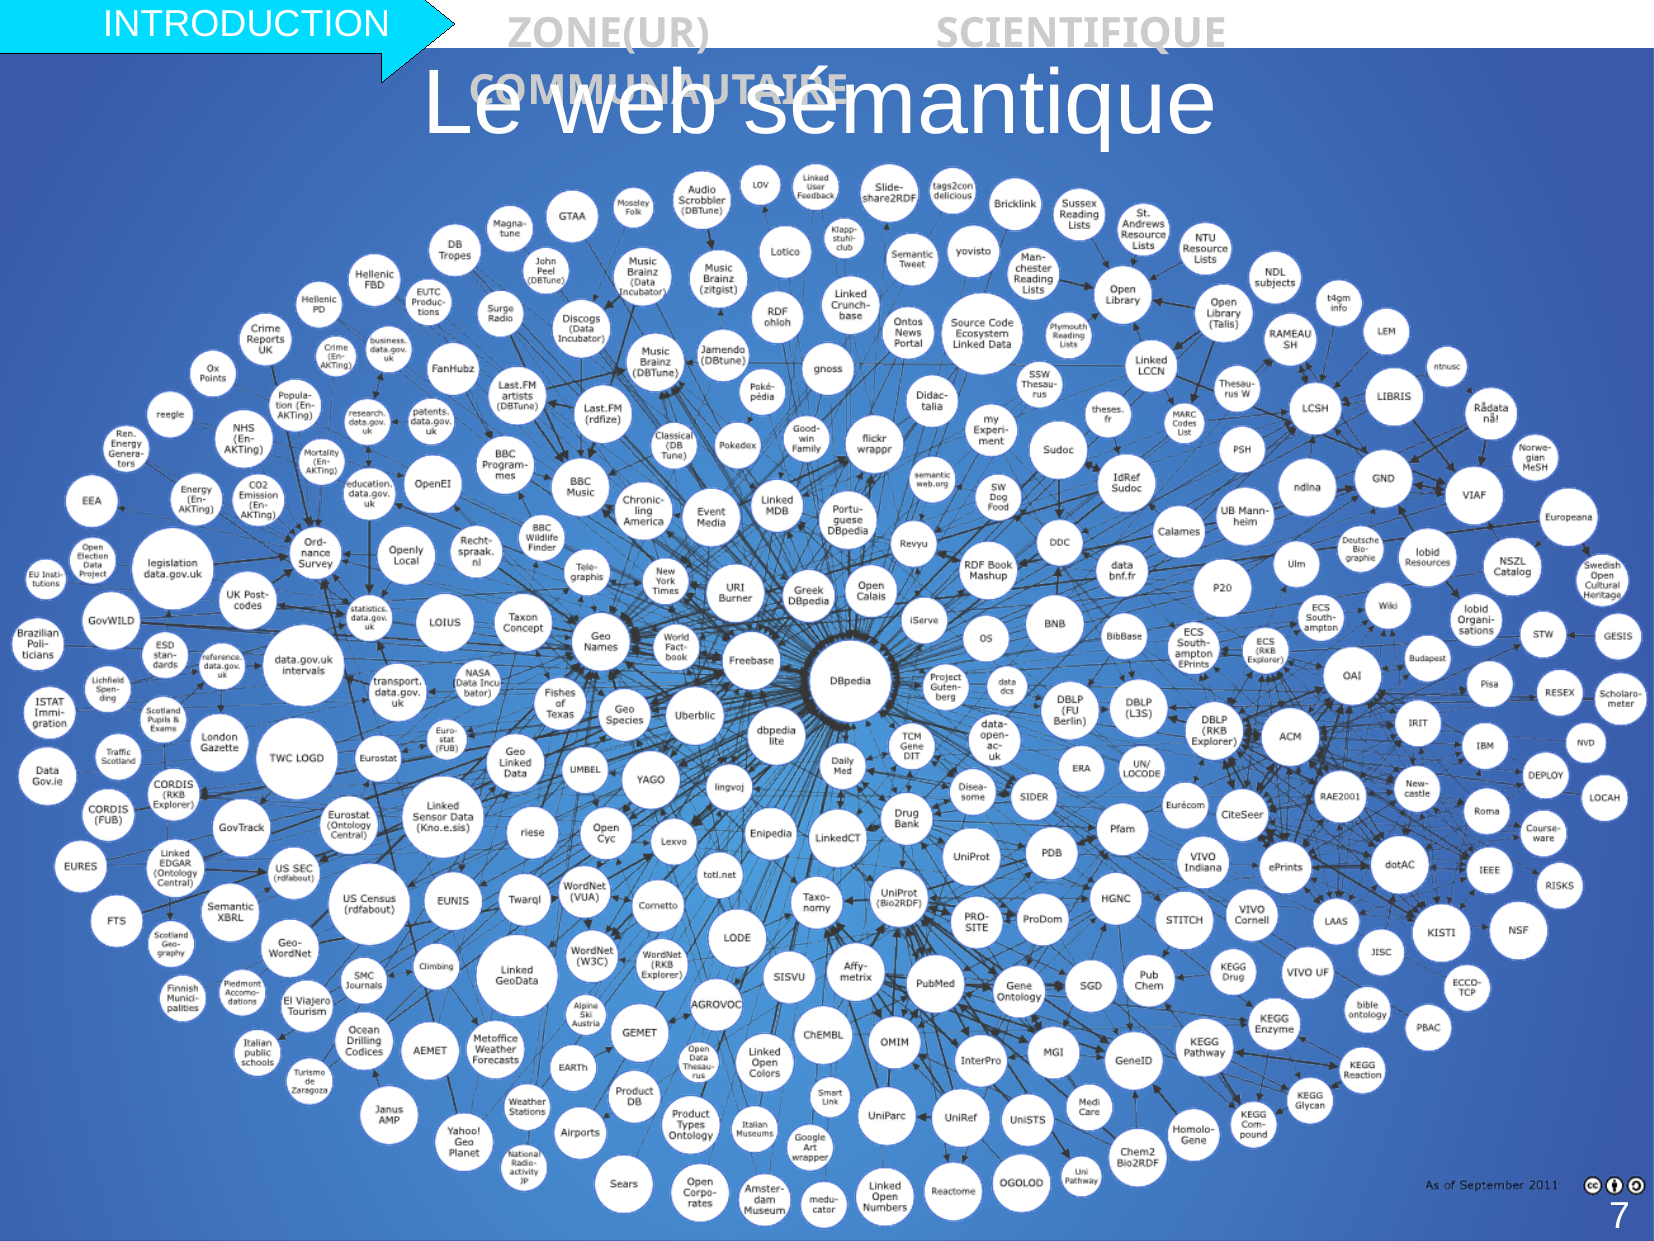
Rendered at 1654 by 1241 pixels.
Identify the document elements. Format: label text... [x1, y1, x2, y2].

title Le web sémantique [23, 49, 1619, 154]
picture [0, 48, 1654, 1241]
text_box INTRODUCTION [0, 0, 455, 83]
